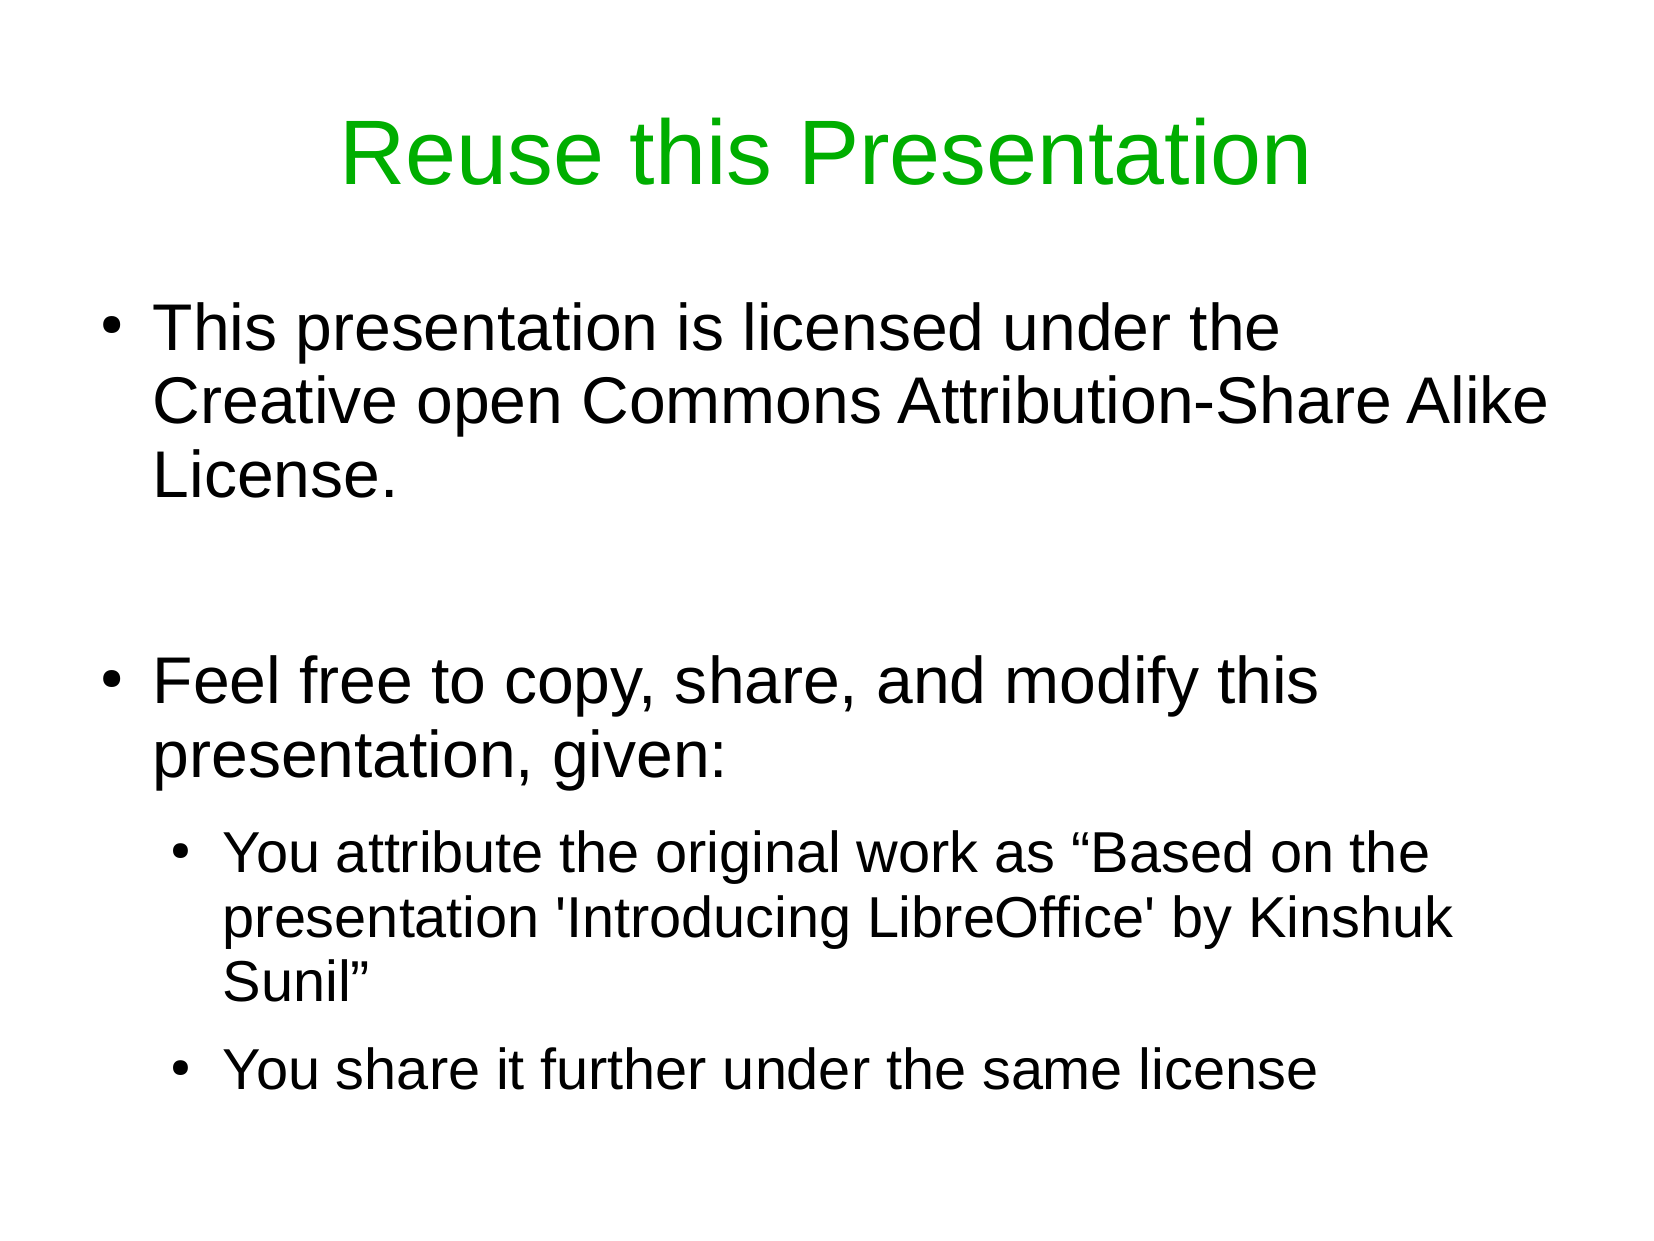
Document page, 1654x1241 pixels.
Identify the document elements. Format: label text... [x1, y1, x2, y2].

title Reuse this Presentation [82, 49, 1571, 257]
list This presentation is licensed under the Creative open Commons Attribution-Share Alike License. Feel free to copy, share, and modify this presentation, given: You attribute the original work as “Based on the presentation 'Introducing LibreOffice' by Kinshuk Sunil” You share it further under the same license [82, 290, 1571, 1109]
